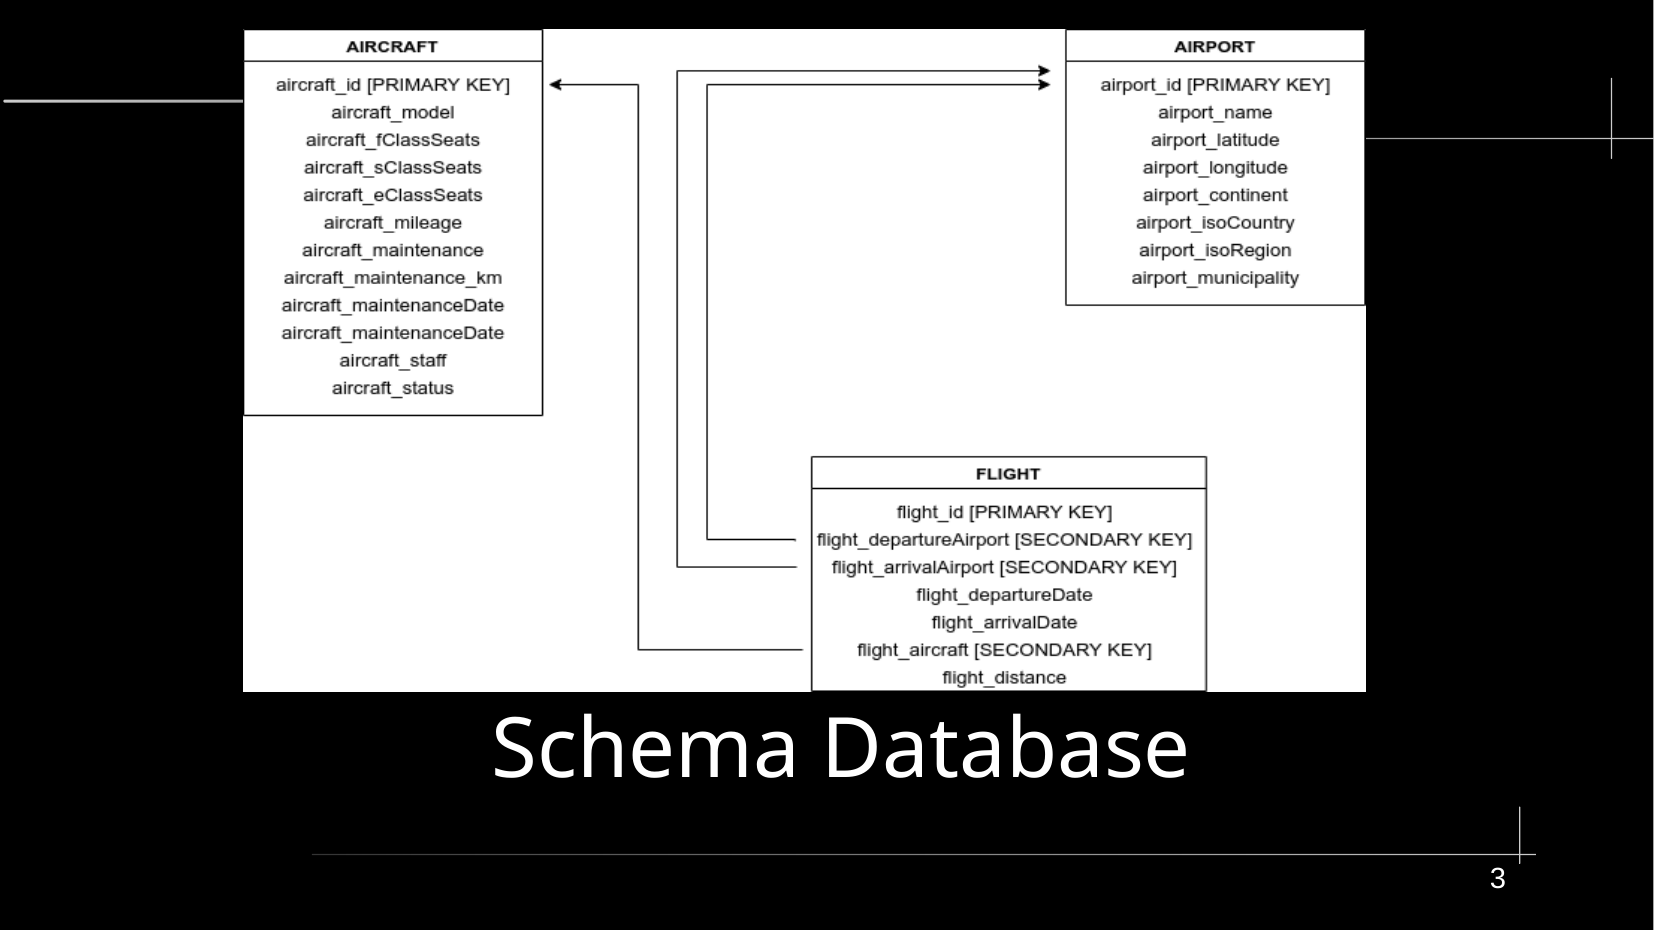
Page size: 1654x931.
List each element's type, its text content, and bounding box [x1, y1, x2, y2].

text_box Schema Database [324, 692, 1359, 931]
picture [243, 29, 1366, 692]
